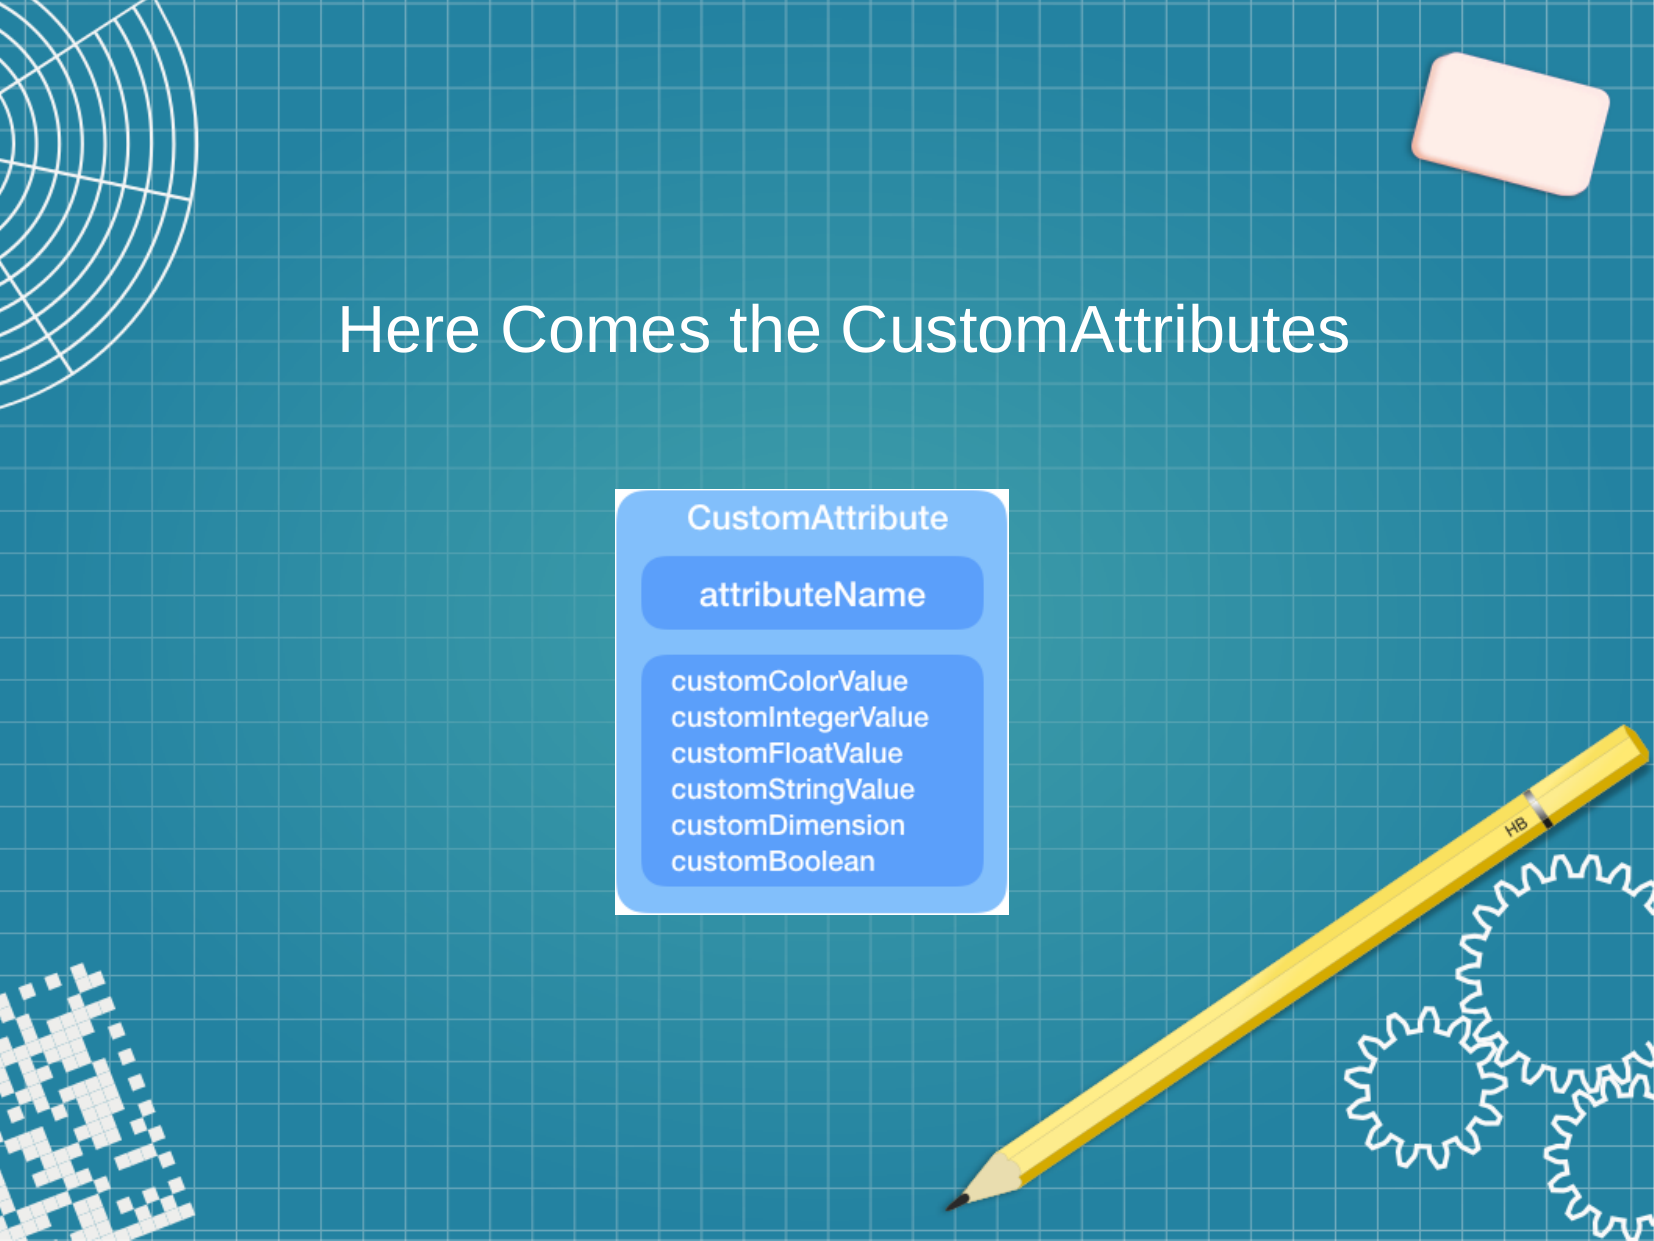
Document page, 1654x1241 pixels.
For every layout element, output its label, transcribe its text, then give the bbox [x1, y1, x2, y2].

picture [0, 0, 1654, 1241]
text_box Here Comes the CustomAttributes [322, 285, 1418, 450]
